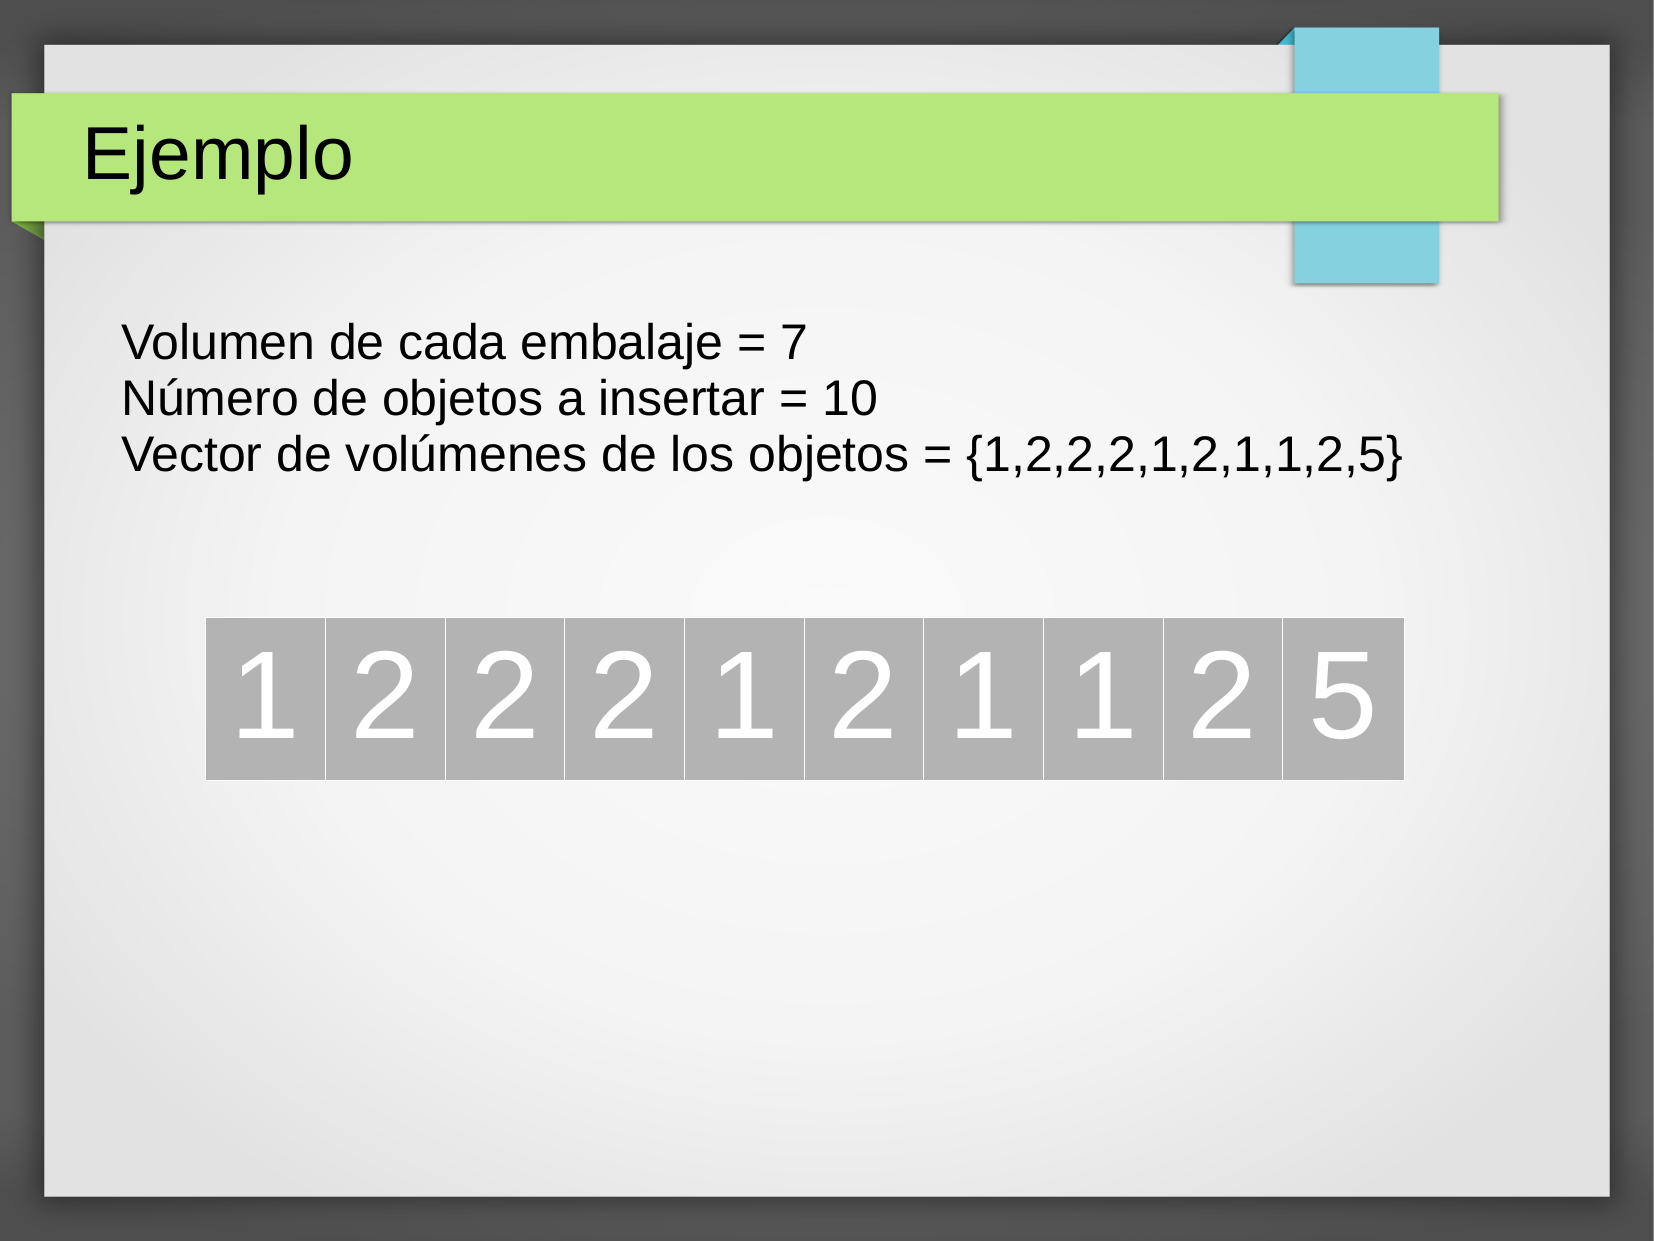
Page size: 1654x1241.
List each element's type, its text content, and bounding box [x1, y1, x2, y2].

table_header 1 [924, 618, 1043, 780]
table_header 1 [1044, 618, 1163, 780]
table_header 5 [1283, 618, 1404, 780]
table_header 2 [446, 618, 564, 780]
table_header 2 [1164, 618, 1282, 780]
table_header 1 [685, 618, 804, 780]
table_header 2 [805, 618, 923, 780]
picture [0, 0, 1654, 1241]
table_header 1 [206, 618, 325, 780]
title Ejemplo [82, 94, 1264, 213]
text_box Volumen de cada embalaje = 7 Número de objetos a insertar = 10 Vector de volúmenes de los objetos = {1,2,2,2,1,2,1,1,2,5} [106, 307, 1560, 491]
table_header 2 [565, 618, 684, 780]
table_header 2 [326, 618, 445, 780]
